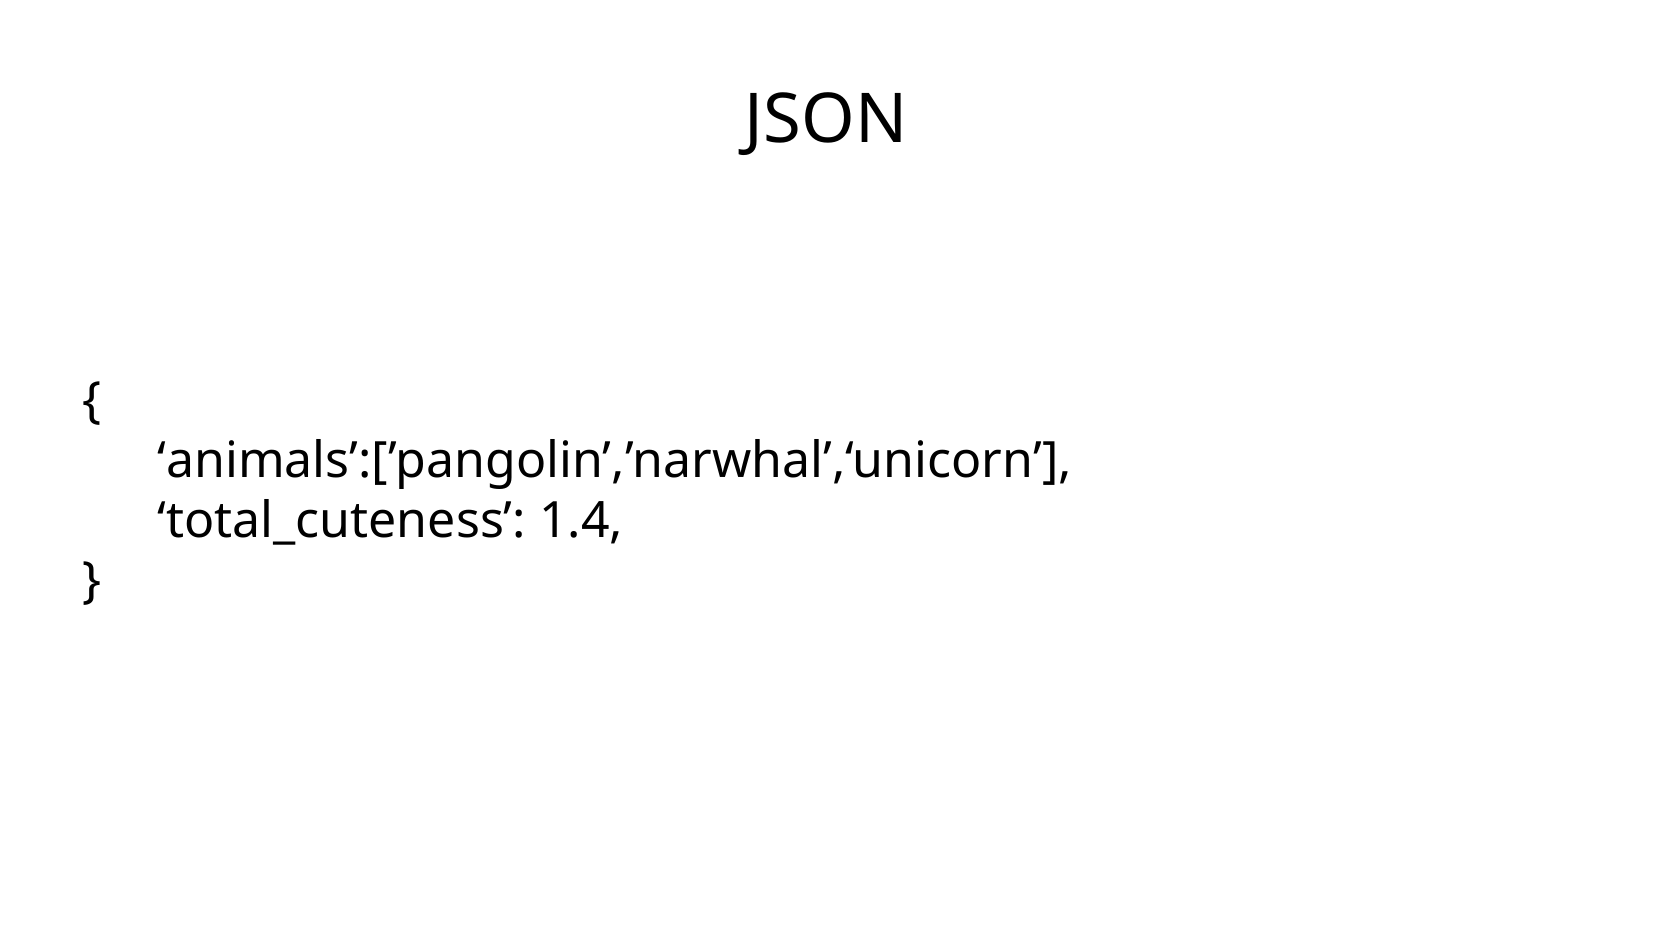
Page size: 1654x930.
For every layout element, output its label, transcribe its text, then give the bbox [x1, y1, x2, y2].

text_box JSON [82, 36, 1570, 193]
text_box { ‘animals’:[’pangolin’,’narwhal’,‘unicorn’], ‘total_cuteness’: 1.4, } [82, 217, 1570, 757]
